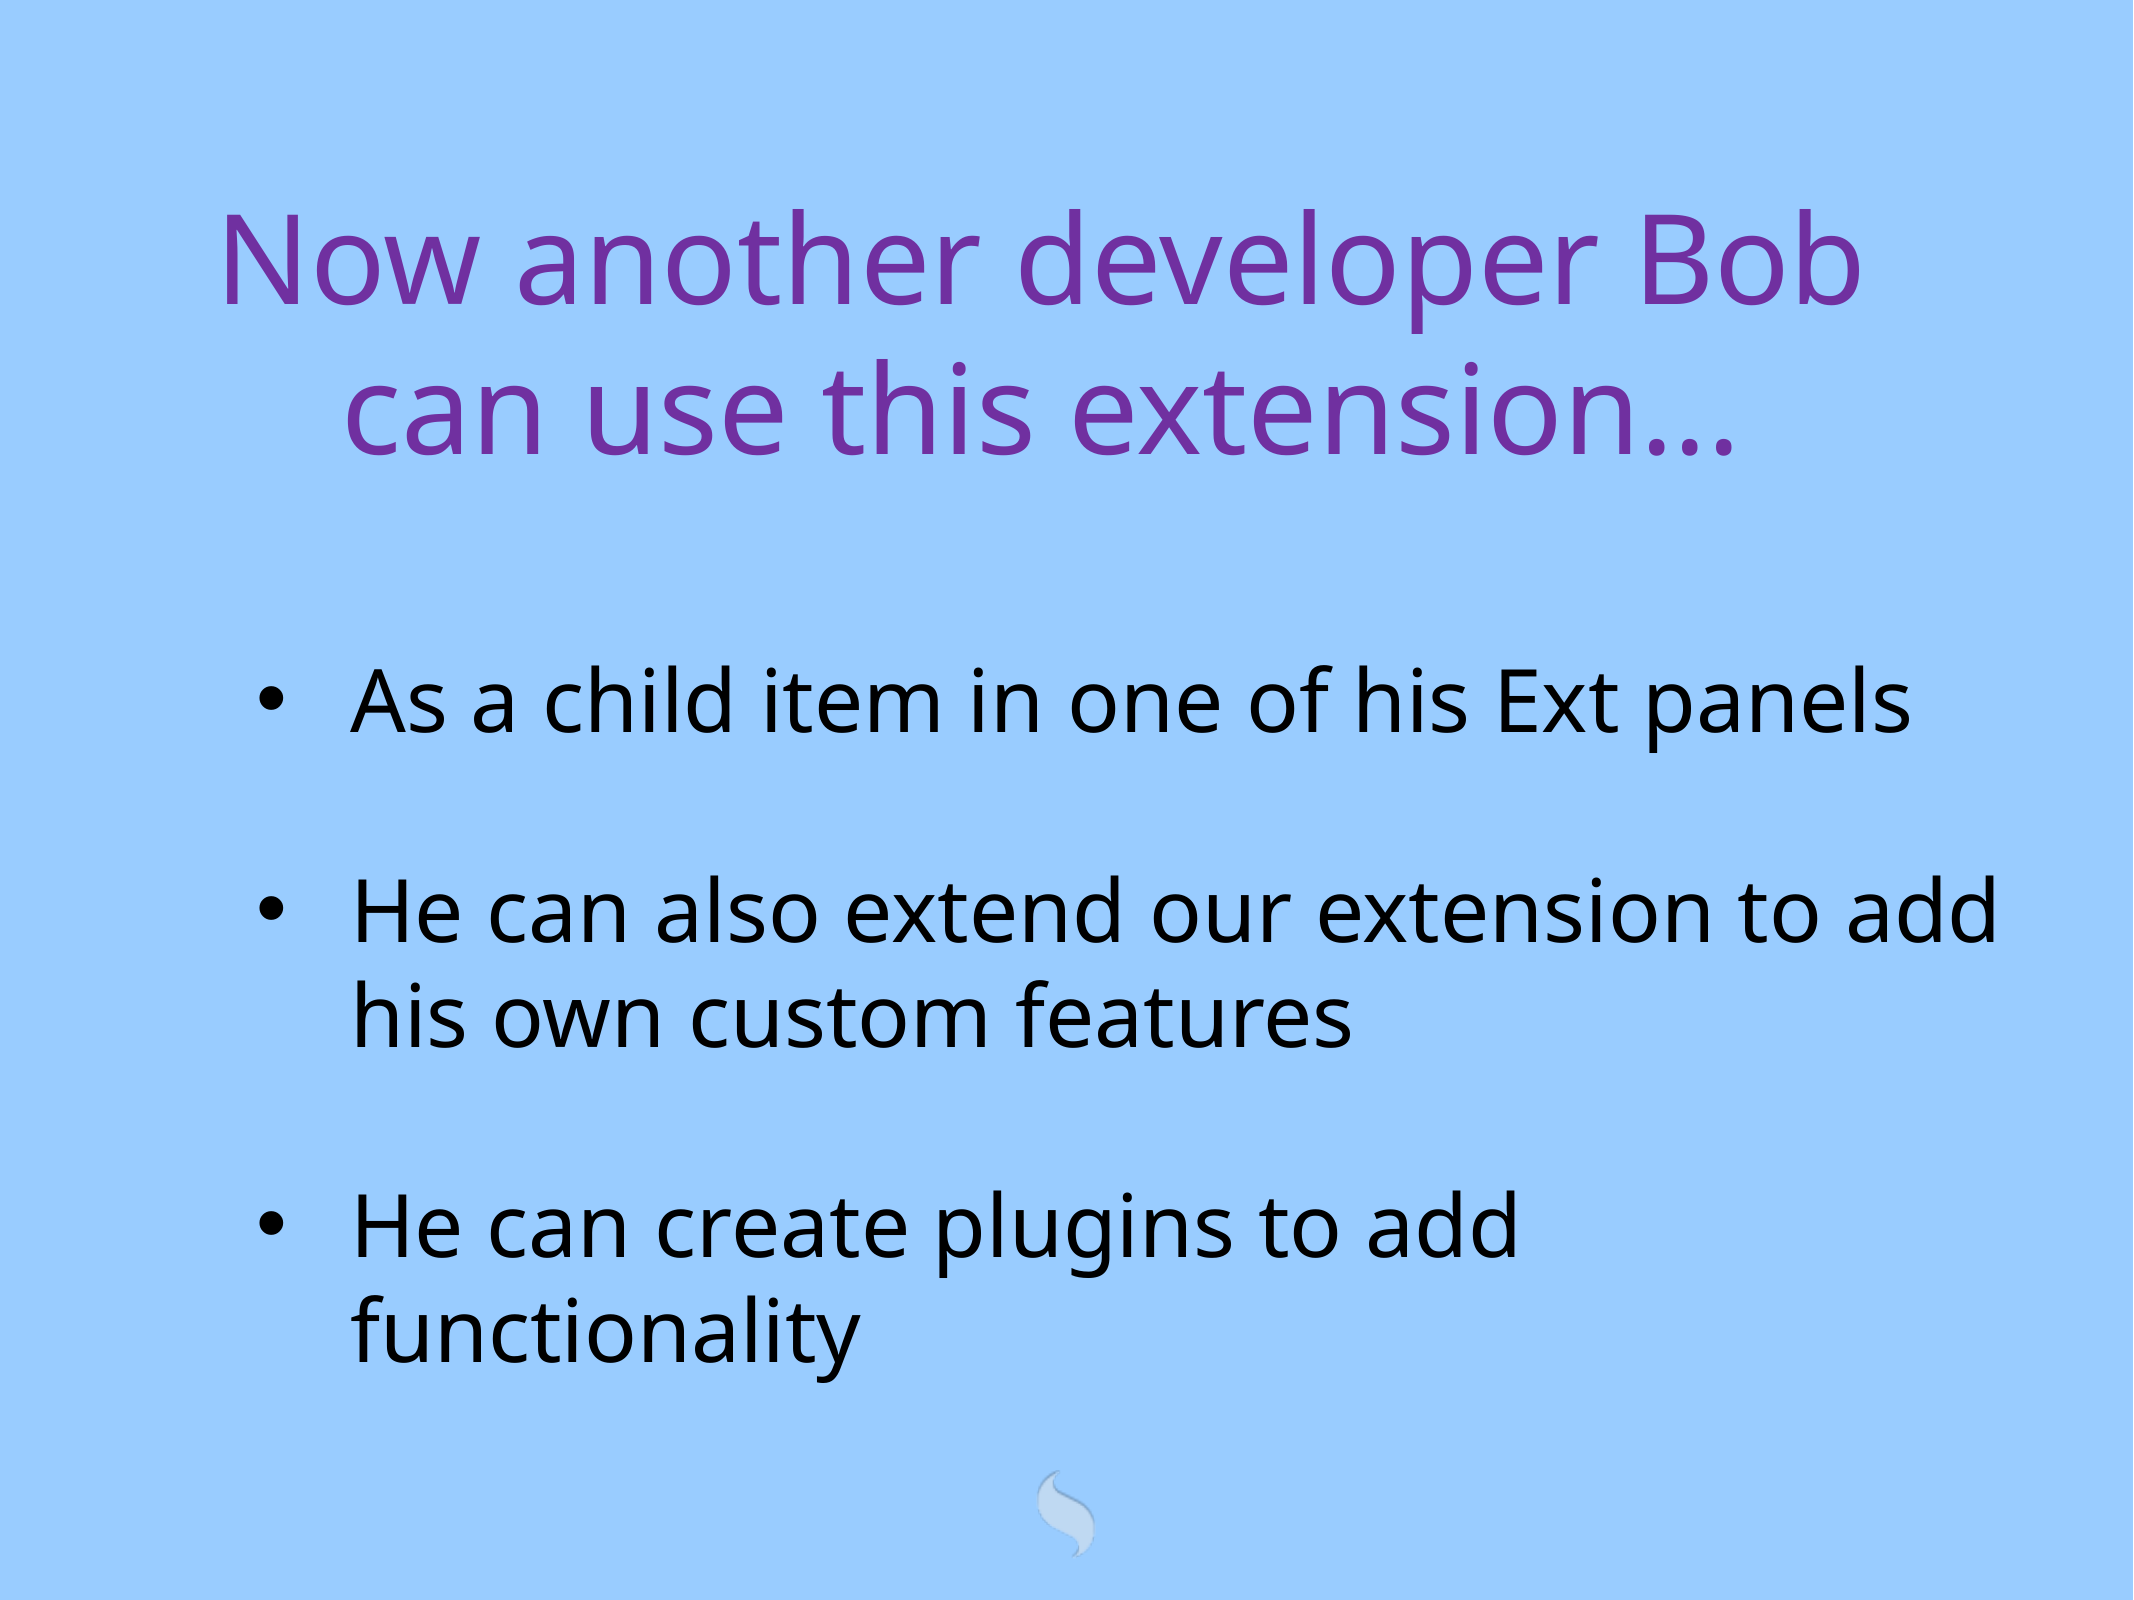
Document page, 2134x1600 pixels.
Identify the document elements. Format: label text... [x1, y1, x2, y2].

text_box Now another developer Bob can use this extension... [116, 87, 1967, 488]
picture [1035, 1470, 1098, 1561]
text_box As a child item in one of his Ext panels He can also extend our extension to add his own custom features He can create plugins to add functionality [241, 637, 2043, 1388]
